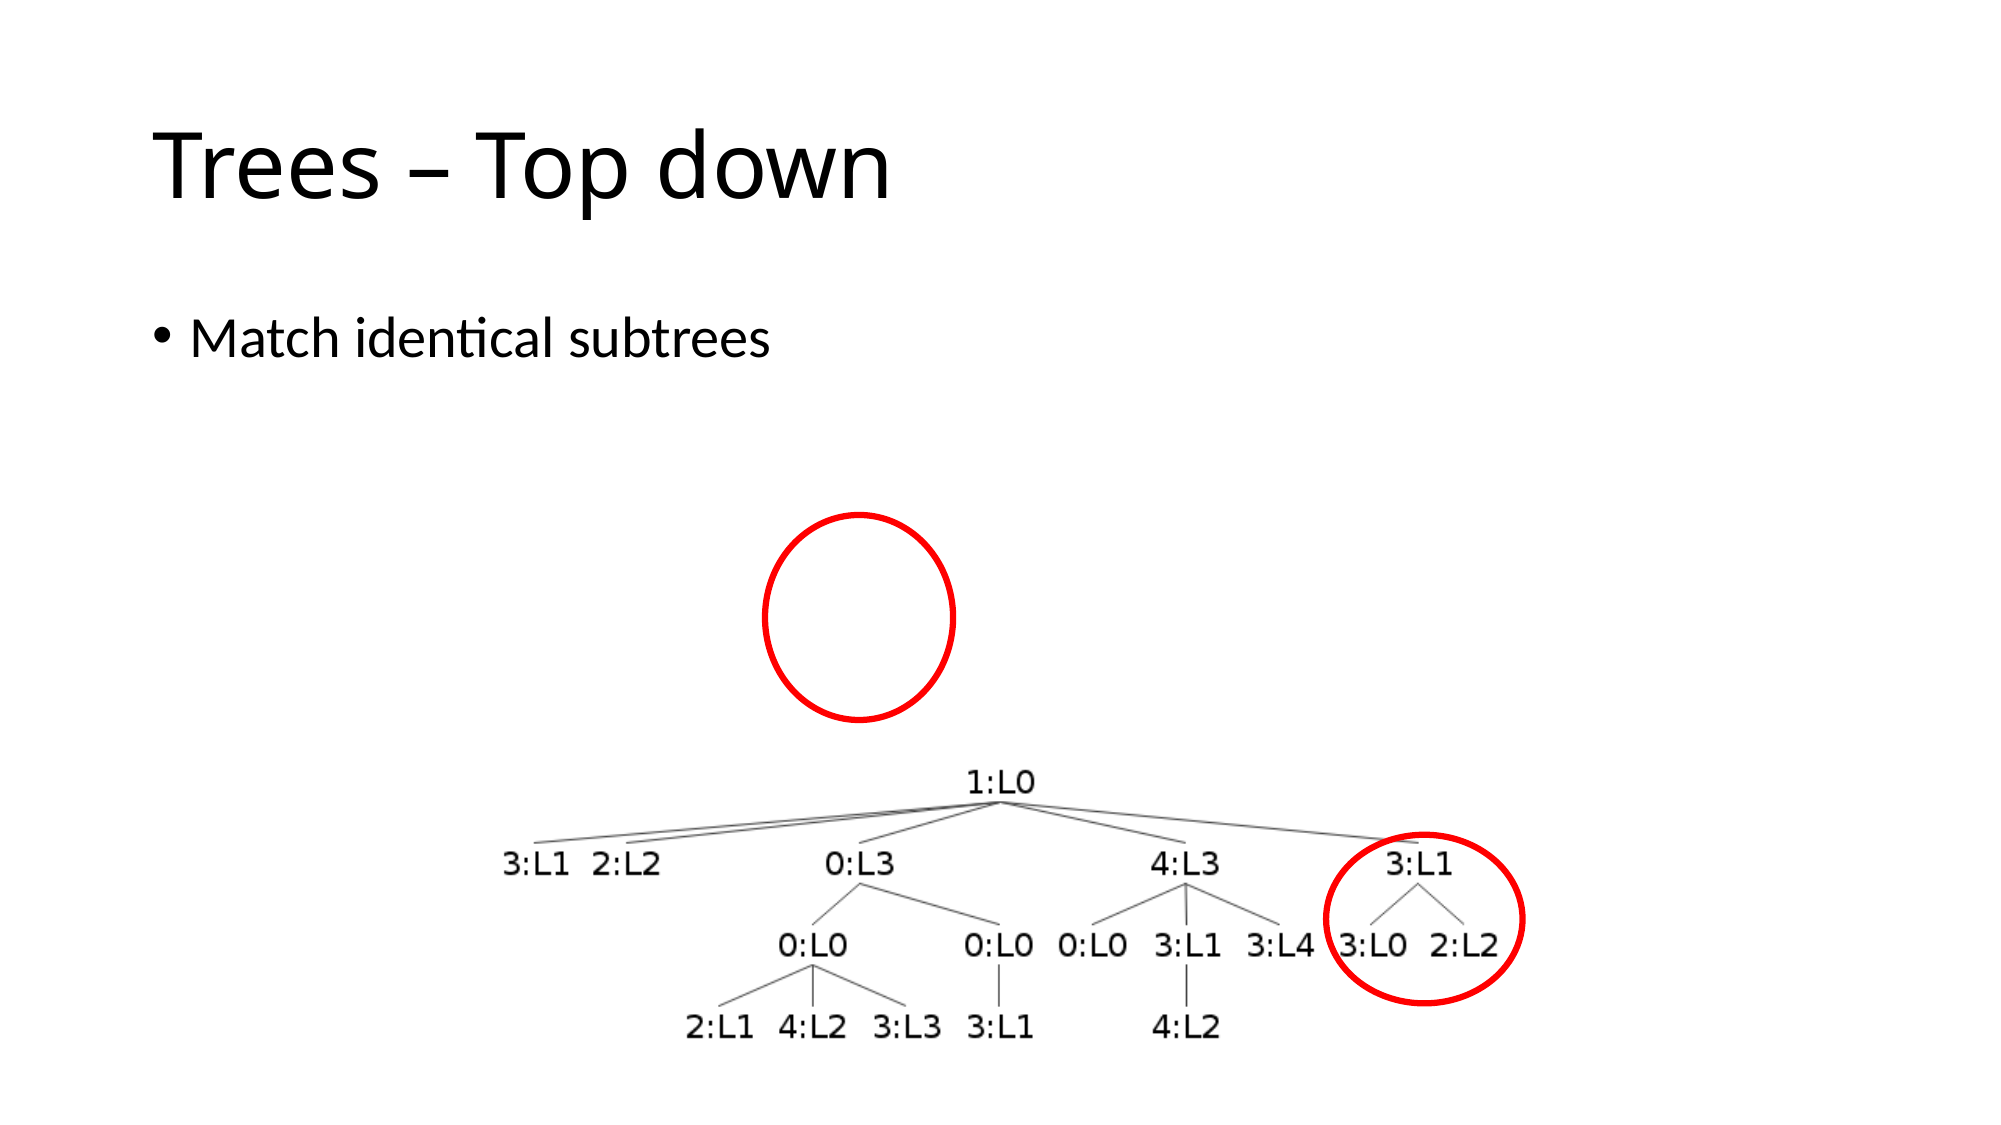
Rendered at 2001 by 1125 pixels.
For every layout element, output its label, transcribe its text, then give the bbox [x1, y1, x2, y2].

title Trees – Top down [137, 59, 1863, 278]
picture [481, 753, 1519, 1054]
picture [769, 519, 949, 674]
picture [1330, 838, 1519, 1000]
list Match identical subtrees [137, 299, 1863, 1014]
picture [388, 373, 1612, 674]
